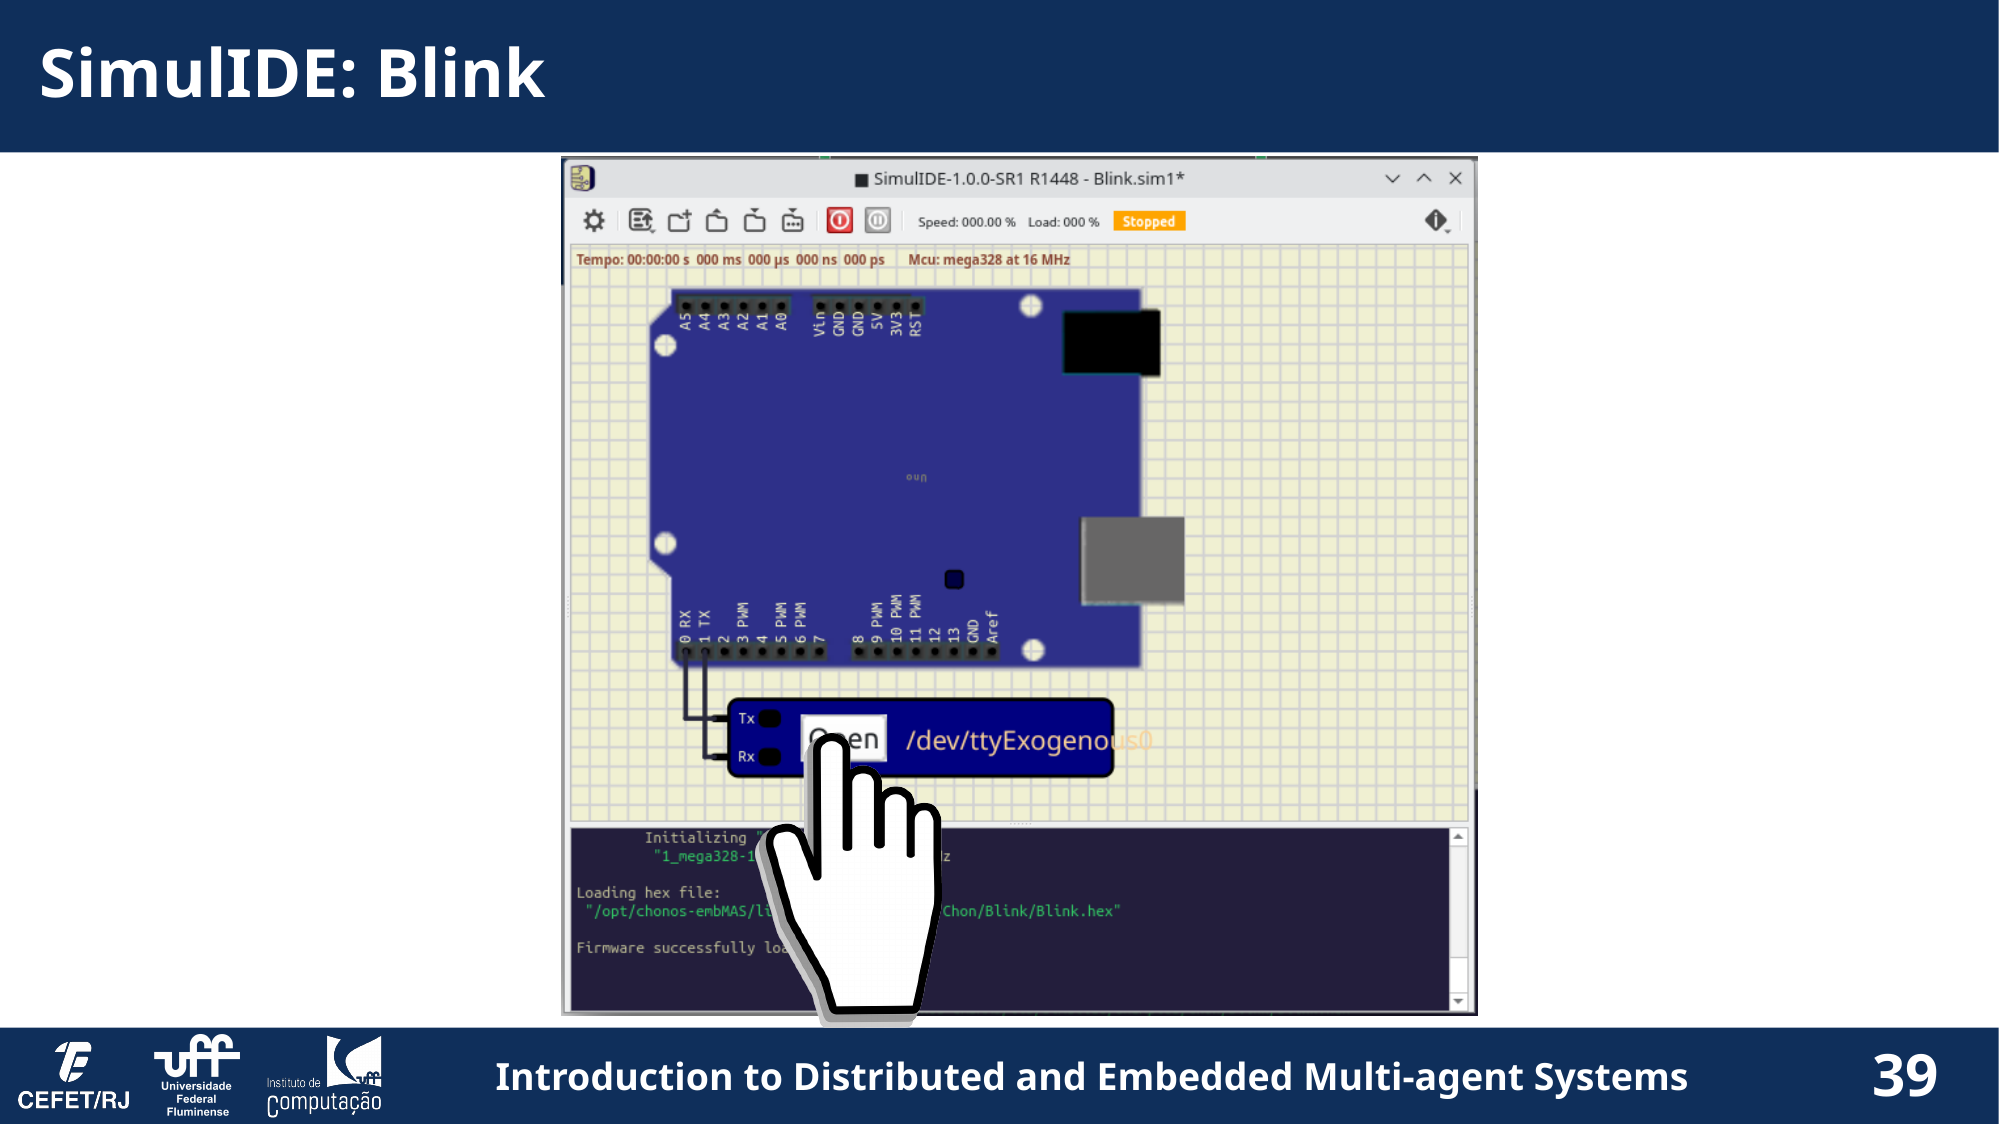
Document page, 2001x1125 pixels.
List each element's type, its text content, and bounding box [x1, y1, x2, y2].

picture [561, 156, 1478, 1028]
picture [18, 1021, 129, 1125]
picture [153, 1033, 241, 1121]
text_box SimulIDE: Blink [25, 23, 1998, 116]
picture [265, 1033, 383, 1118]
